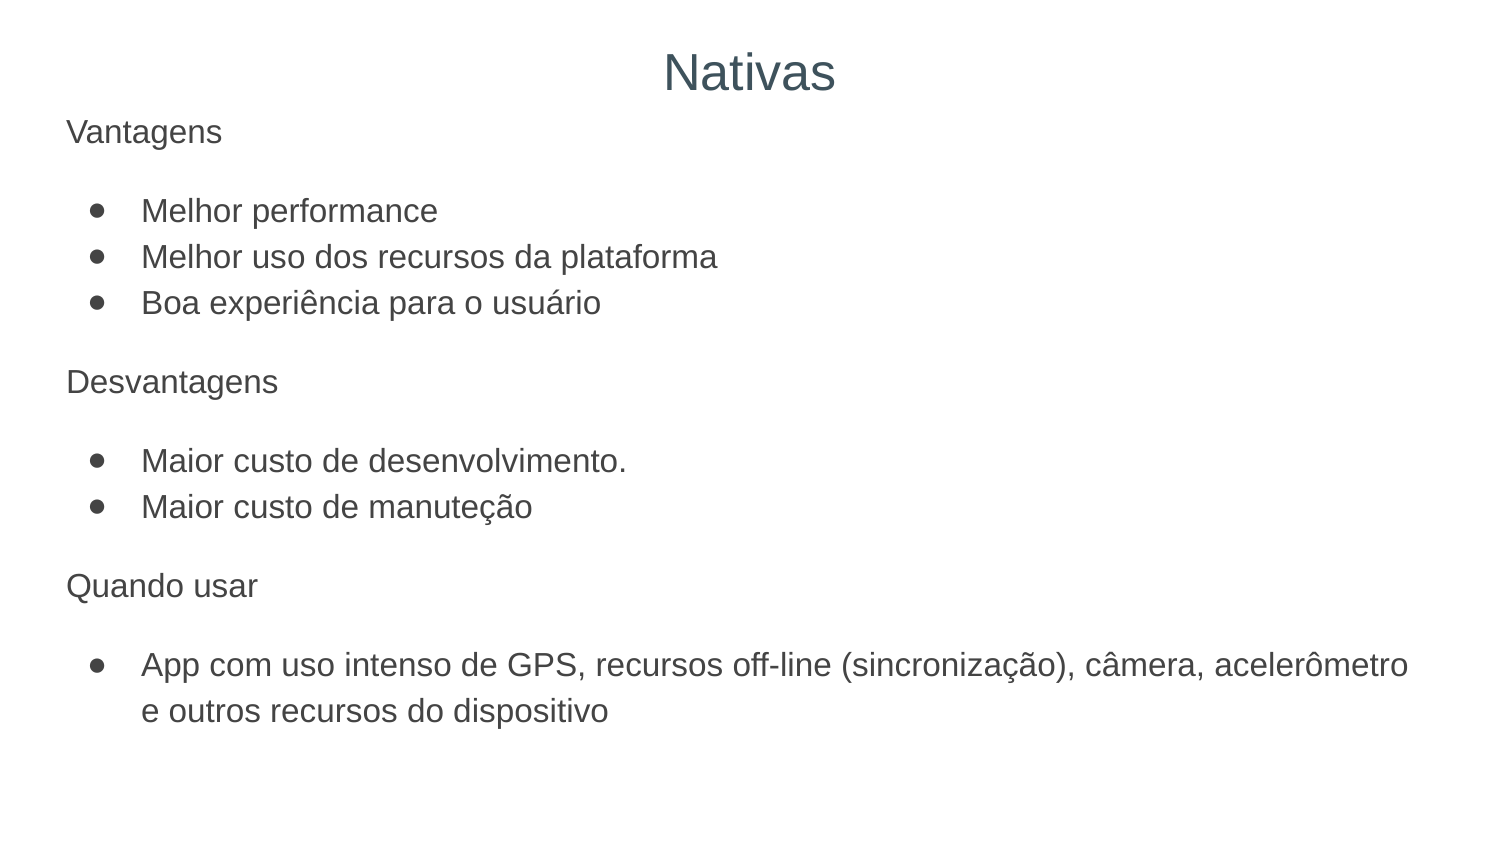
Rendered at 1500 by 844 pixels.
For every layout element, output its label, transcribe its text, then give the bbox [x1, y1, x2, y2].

text_box Nativas [437, 23, 1063, 144]
list Vantagens Melhor performance Melhor uso dos recursos da plataforma Boa experiência para o usuário Desvantagens Maior custo de desenvolvimento. Maior custo de manuteção Quando usar App com uso intenso de GPS, recursos off-line (sincronização), câmera, acelerômetro e outros recursos do dispositivo [51, 89, 1449, 650]
